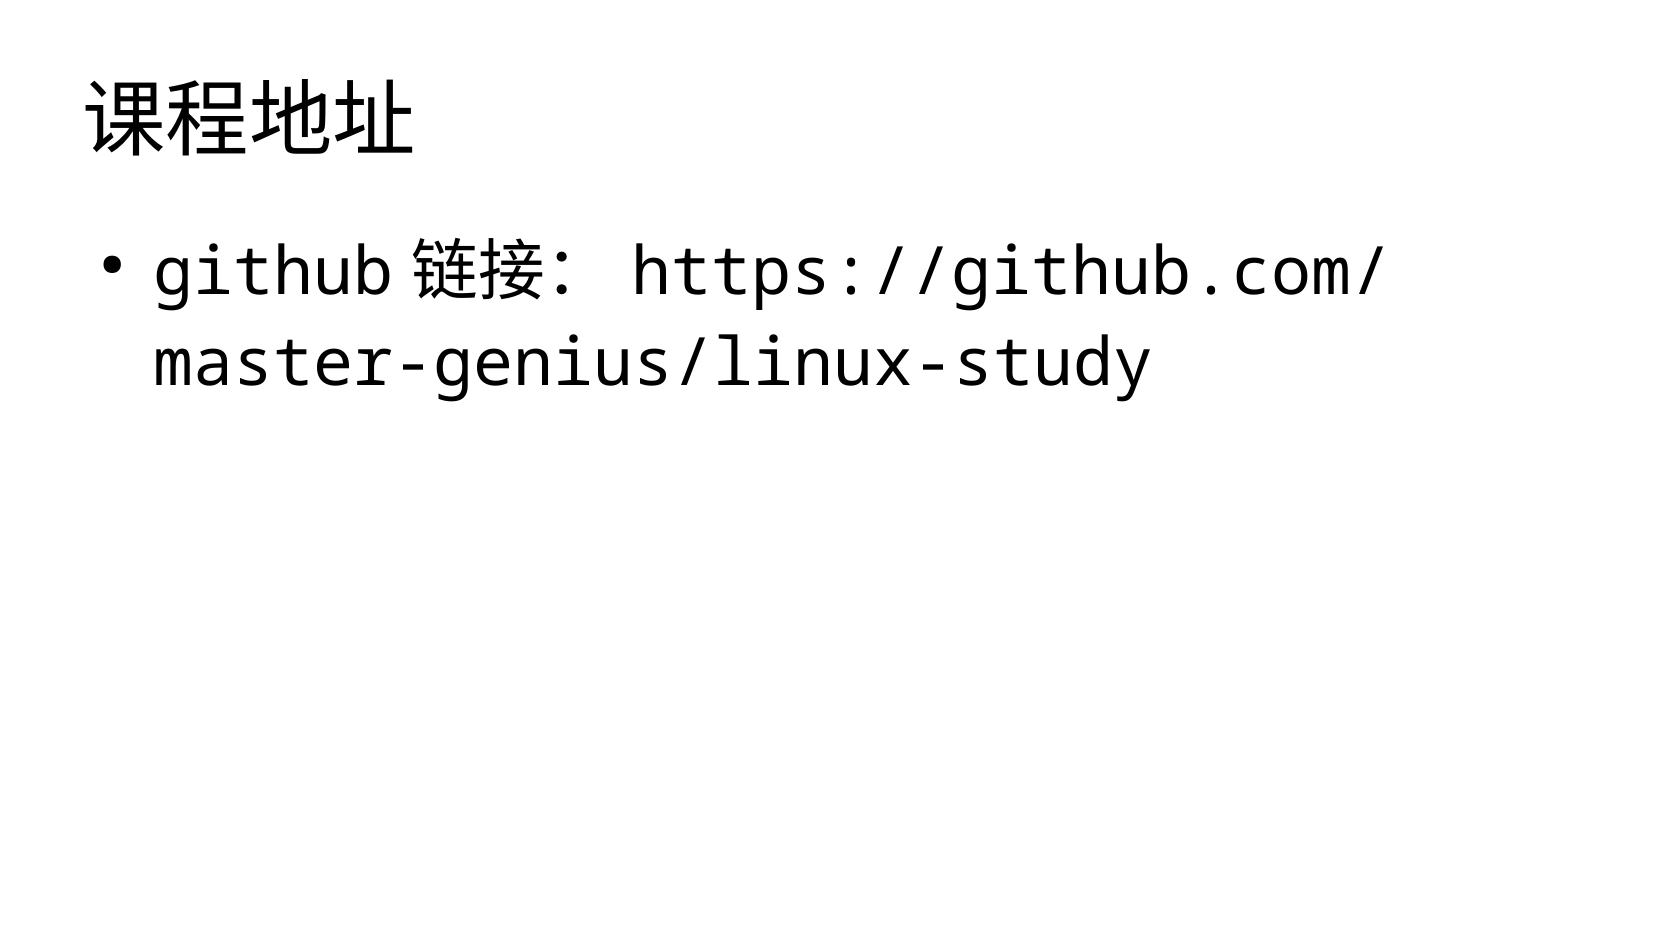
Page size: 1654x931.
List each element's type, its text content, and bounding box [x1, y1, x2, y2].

title 课程地址 [82, 37, 1571, 189]
list github链接：https://github.com/master-genius/linux-study [82, 217, 1571, 758]
